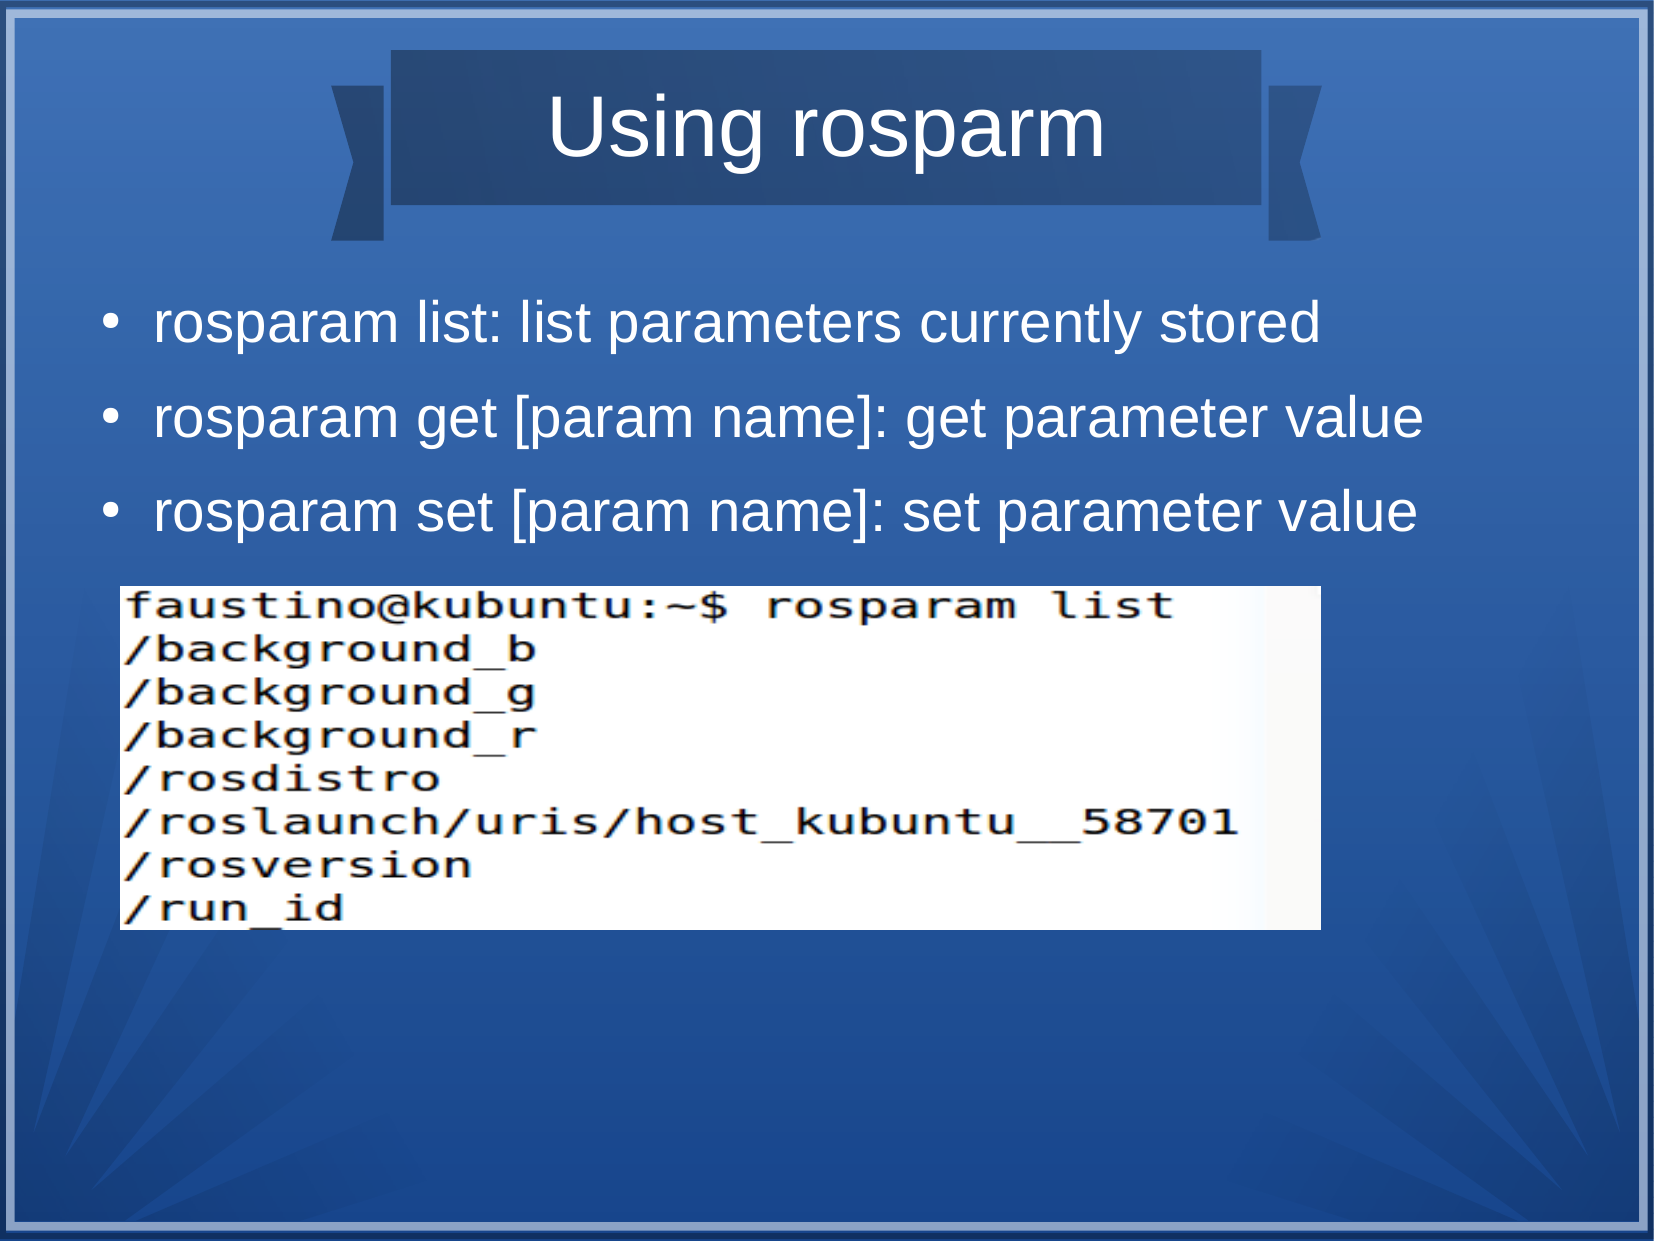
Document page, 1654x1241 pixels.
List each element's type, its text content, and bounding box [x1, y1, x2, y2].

picture [120, 586, 1321, 931]
list rosparam list: list parameters currently stored rosparam get [param name]: get parameter value rosparam set [param name]: set parameter value [82, 290, 1538, 1010]
title Using rosparm [389, 49, 1264, 205]
